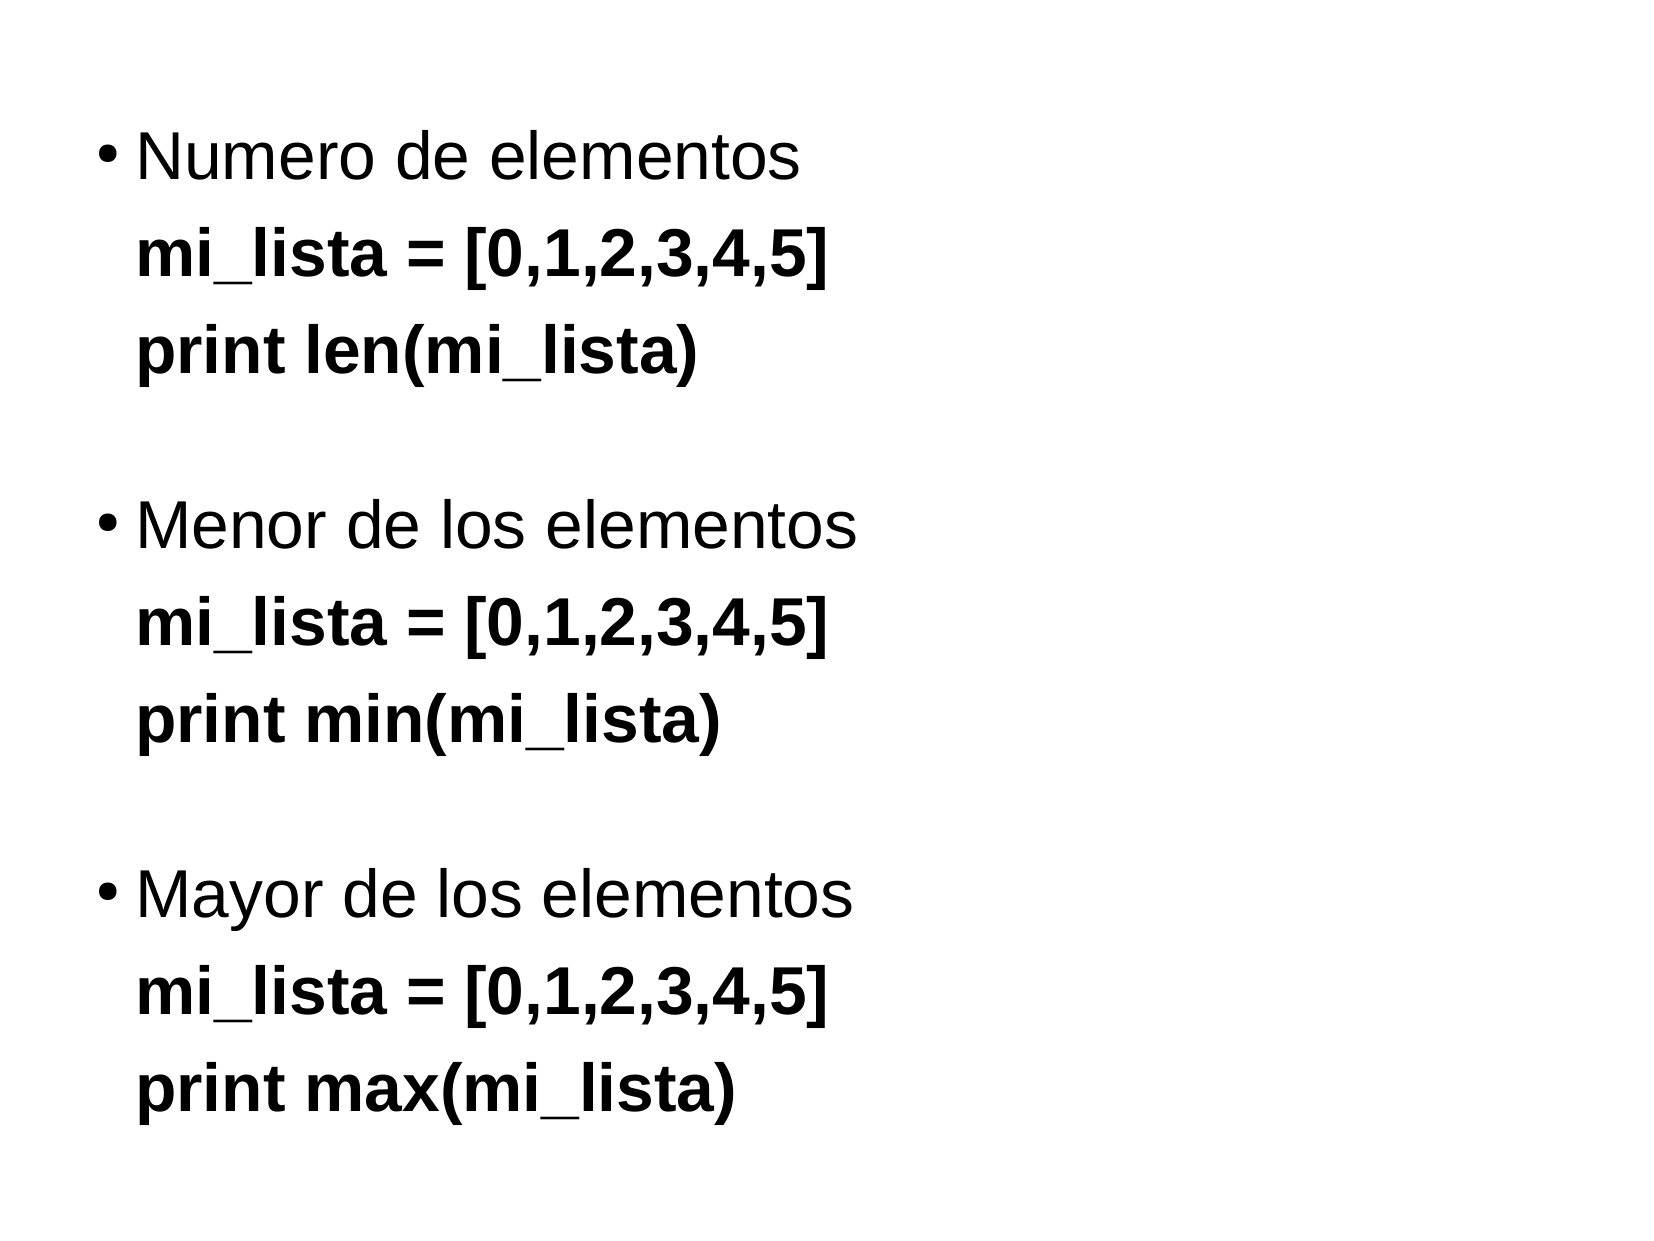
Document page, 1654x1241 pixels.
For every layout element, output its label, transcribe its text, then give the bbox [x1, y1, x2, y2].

list Numero de elementos mi_lista = [0,1,2,3,4,5] print len(mi_lista) Menor de los elementos mi_lista = [0,1,2,3,4,5] print min(mi_lista) Mayor de los elementos mi_lista = [0,1,2,3,4,5] print max(mi_lista) [82, 118, 1571, 1134]
